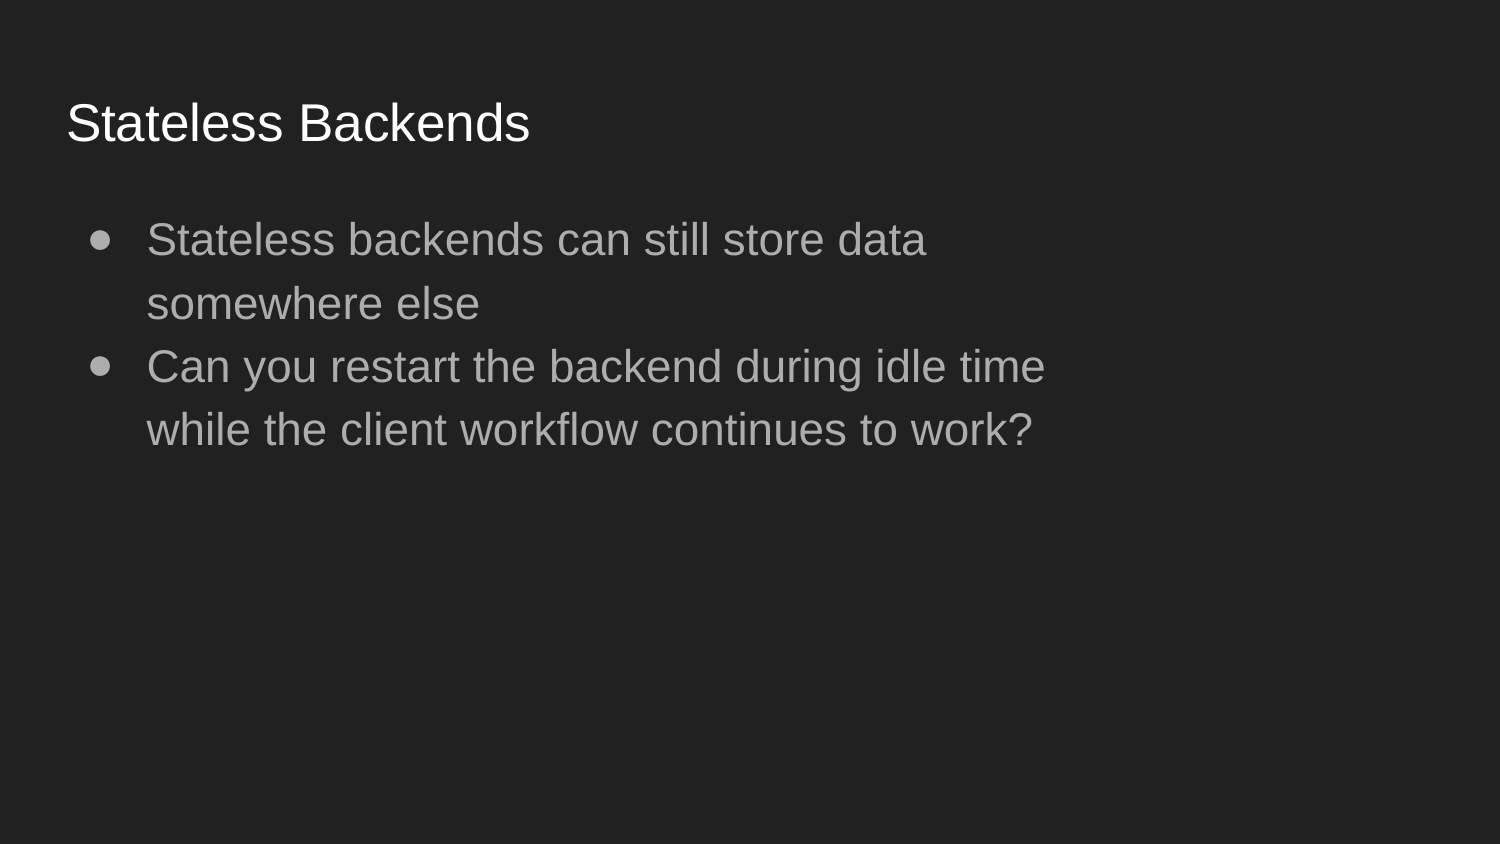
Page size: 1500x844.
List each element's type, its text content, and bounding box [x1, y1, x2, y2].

list Stateless backends can still store data somewhere else Can you restart the backend during idle time while the client workflow continues to work? [56, 186, 1076, 777]
title Stateless Backends [51, 72, 1449, 167]
